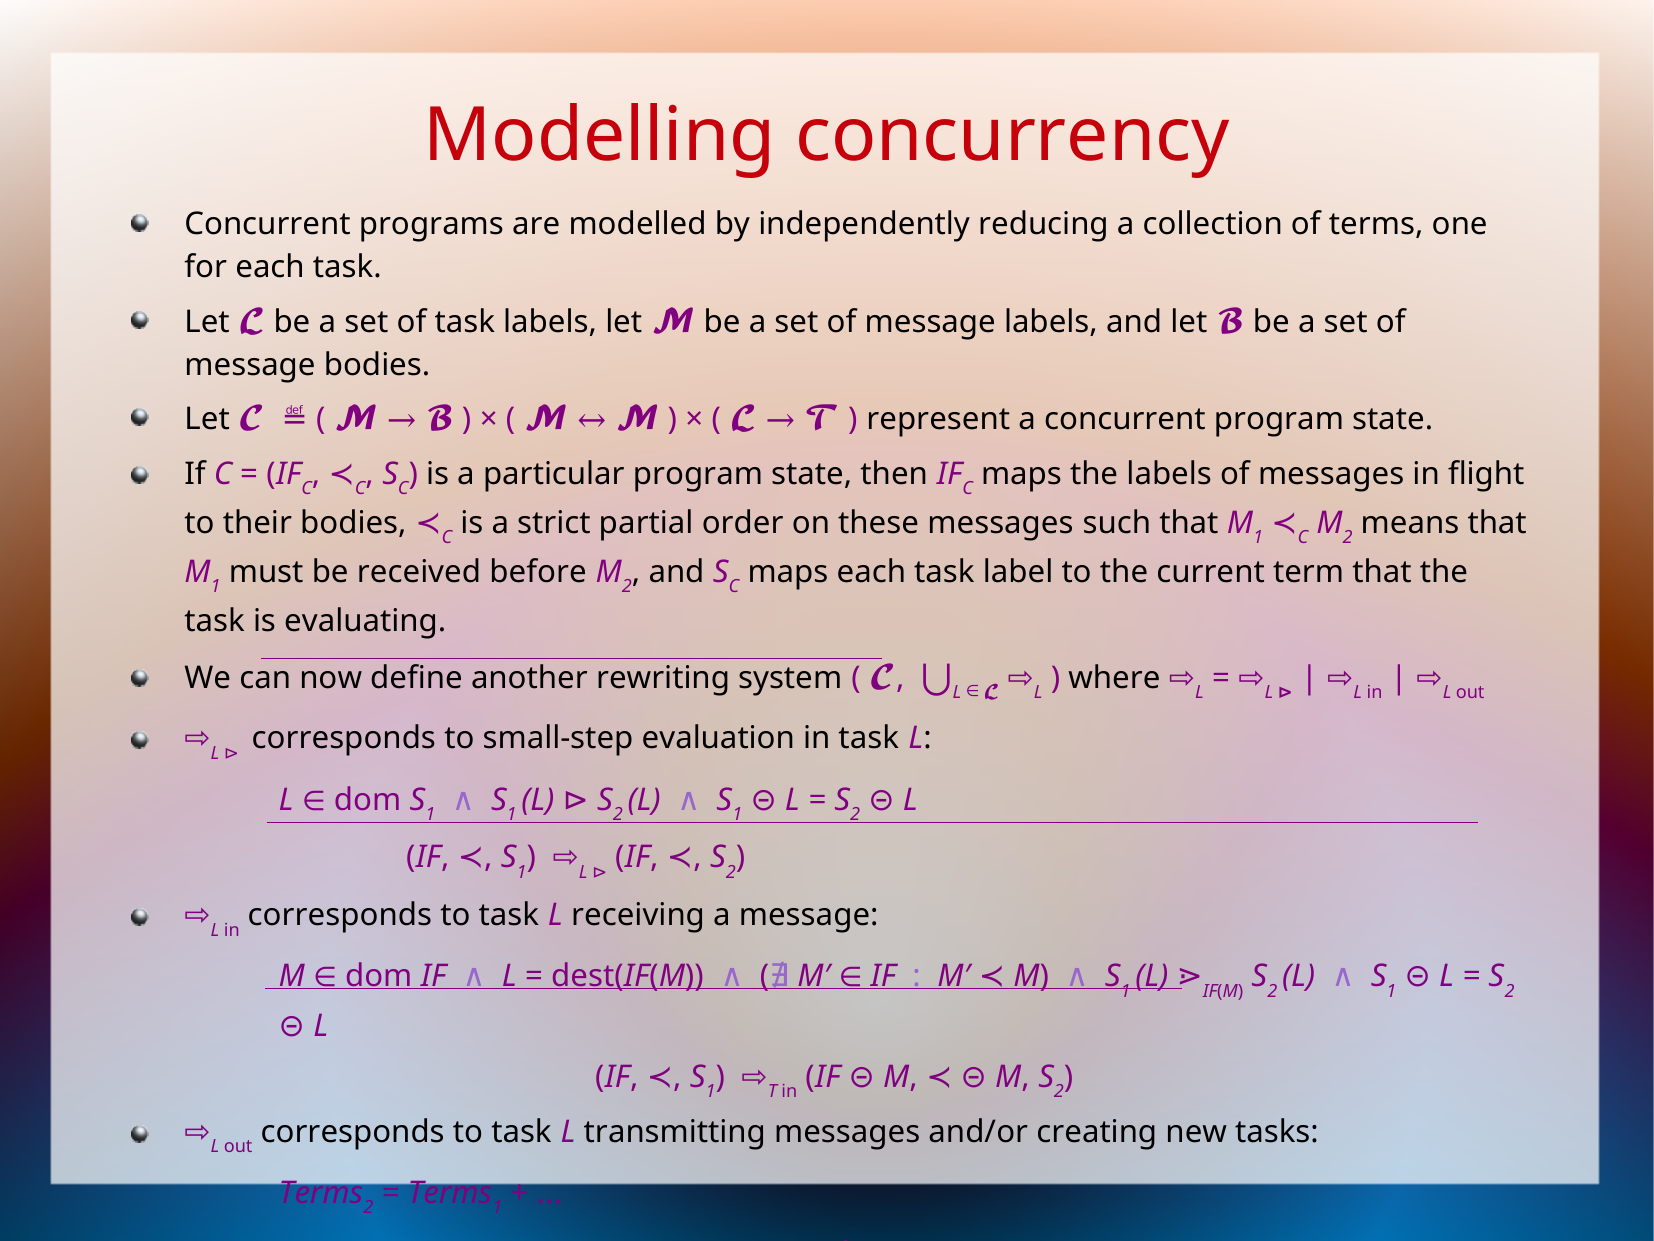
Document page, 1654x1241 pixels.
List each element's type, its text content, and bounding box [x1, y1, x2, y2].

title Modelling concurrency [82, 55, 1571, 207]
picture [0, 0, 1654, 1241]
list Concurrent programs are modelled by independently reducing a collection of terms, one for each task. Let 𝓛 be a set of task labels, let 𝓜 be a set of message labels, and let 𝓑 be a set of message bodies. Let 𝓒 ≝ ( 𝓜 → 𝓑 ) × ( 𝓜 ↔ 𝓜 ) × ( 𝓛 → 𝓣 ) represent a concurrent program state. If C = (IFC, ≺C, SC) is a particular program state, then IFC maps the labels of messages in flight to their bodies, ≺C is a strict partial order on these messages such that M1 ≺C M2 means that M1 must be received before M2, and SC maps each task label to the current term that the task is evaluating. We can now define another rewriting system ( 𝓒, ⋃L ∈ 𝓛 ⇨L ) where ⇨L = ⇨L ⊳ | ⇨L in | ⇨L out ⇨L ⊳ corresponds to small-step evaluation in task L: L ∈ dom S1 ∧ S1 (L) ⊳ S2 (L) ∧ S1 ⊝ L = S2 ⊝ L (IF, ≺, S1) ⇨L ⊳ (IF, ≺, S2) ⇨L in corresponds to task L receiving a message: M ∈ dom IF ∧ L = dest(IF(M)) ∧ (∄ M′ ∈ IF : M′ ≺ M) ∧ S1 (L) ⋗IF(M) S2 (L) ∧ S1 ⊝ L = S2 ⊝ L (IF, ≺, S1) ⇨T in (IF ⊝ M, ≺ ⊝ M, S2) ⇨L out corresponds to task L transmitting messages and/or creating new tasks: Terms2 = Terms1 + ... (IF1, ≺1, Terms1) ⇨T out (IF2, ≺2, Terms2) when ? Most of this is standard actor model stuff. The [113, 201, 1531, 1087]
